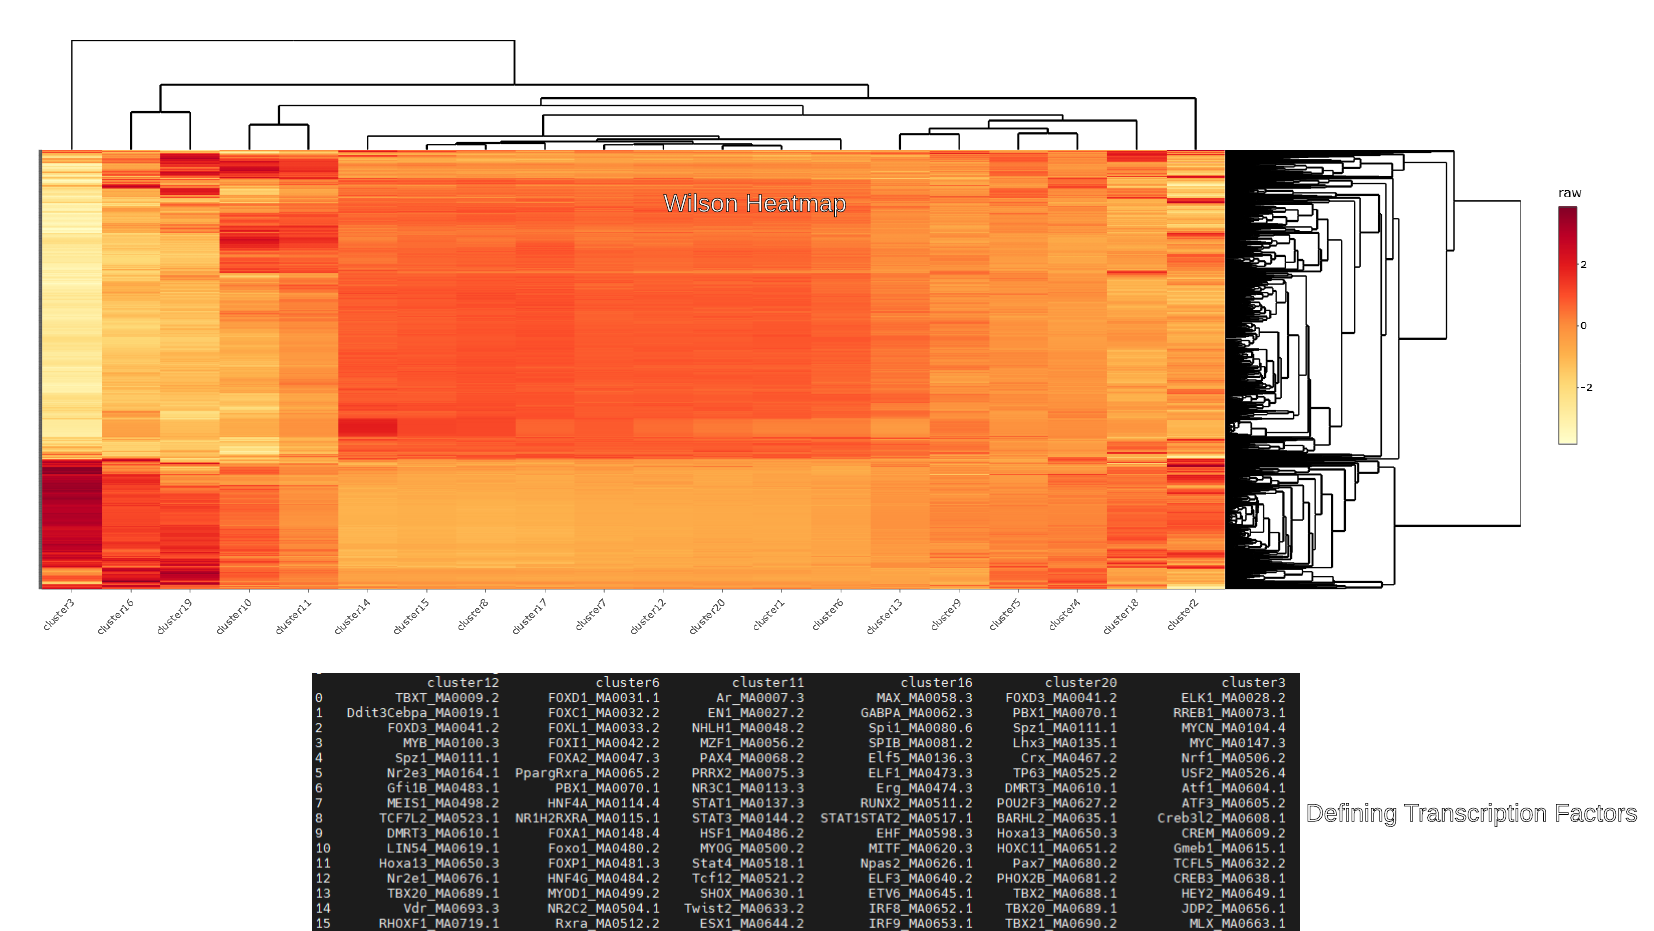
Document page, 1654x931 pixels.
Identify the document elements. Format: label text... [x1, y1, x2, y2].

picture [24, 40, 1607, 931]
text_box Wilson Heatmap [648, 181, 863, 225]
text_box Defining Transcription Factors [1291, 791, 1654, 835]
